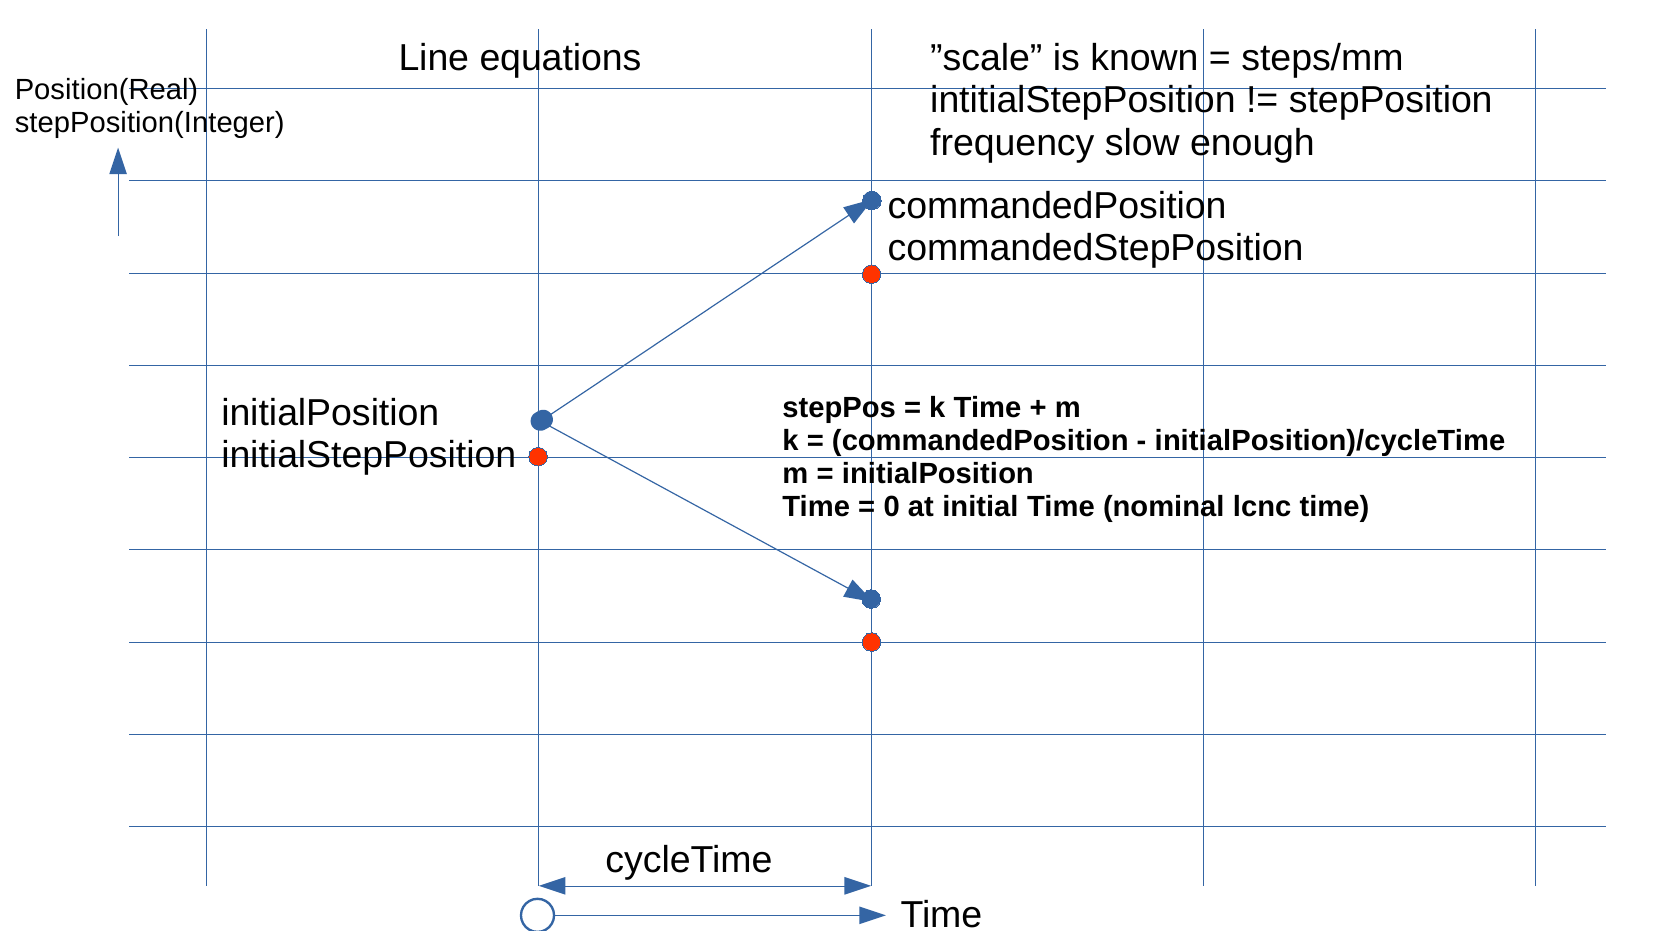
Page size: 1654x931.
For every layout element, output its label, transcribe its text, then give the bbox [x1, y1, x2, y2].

text_box stepPos = k Time + m k = (commandedPosition - initialPosition)/cycleTime m = initialPosition Time = 0 at initial Time (nominal lcnc time) [767, 383, 1654, 530]
text_box [861, 589, 881, 609]
text_box ”scale” is known = steps/mm intitialStepPosition != stepPosition frequency slow enough [915, 29, 1625, 171]
text_box commandedPosition commandedStepPosition [872, 177, 1654, 318]
text_box initialPosition initialStepPosition [206, 383, 591, 525]
text_box Position(Real) stepPosition(Integer) [0, 65, 325, 207]
text_box [862, 190, 872, 210]
text_box cycleTime [590, 831, 827, 886]
text_box [862, 264, 872, 284]
text_box Line equations [383, 29, 798, 87]
text_box Time [885, 885, 1004, 931]
text_box [862, 632, 881, 652]
